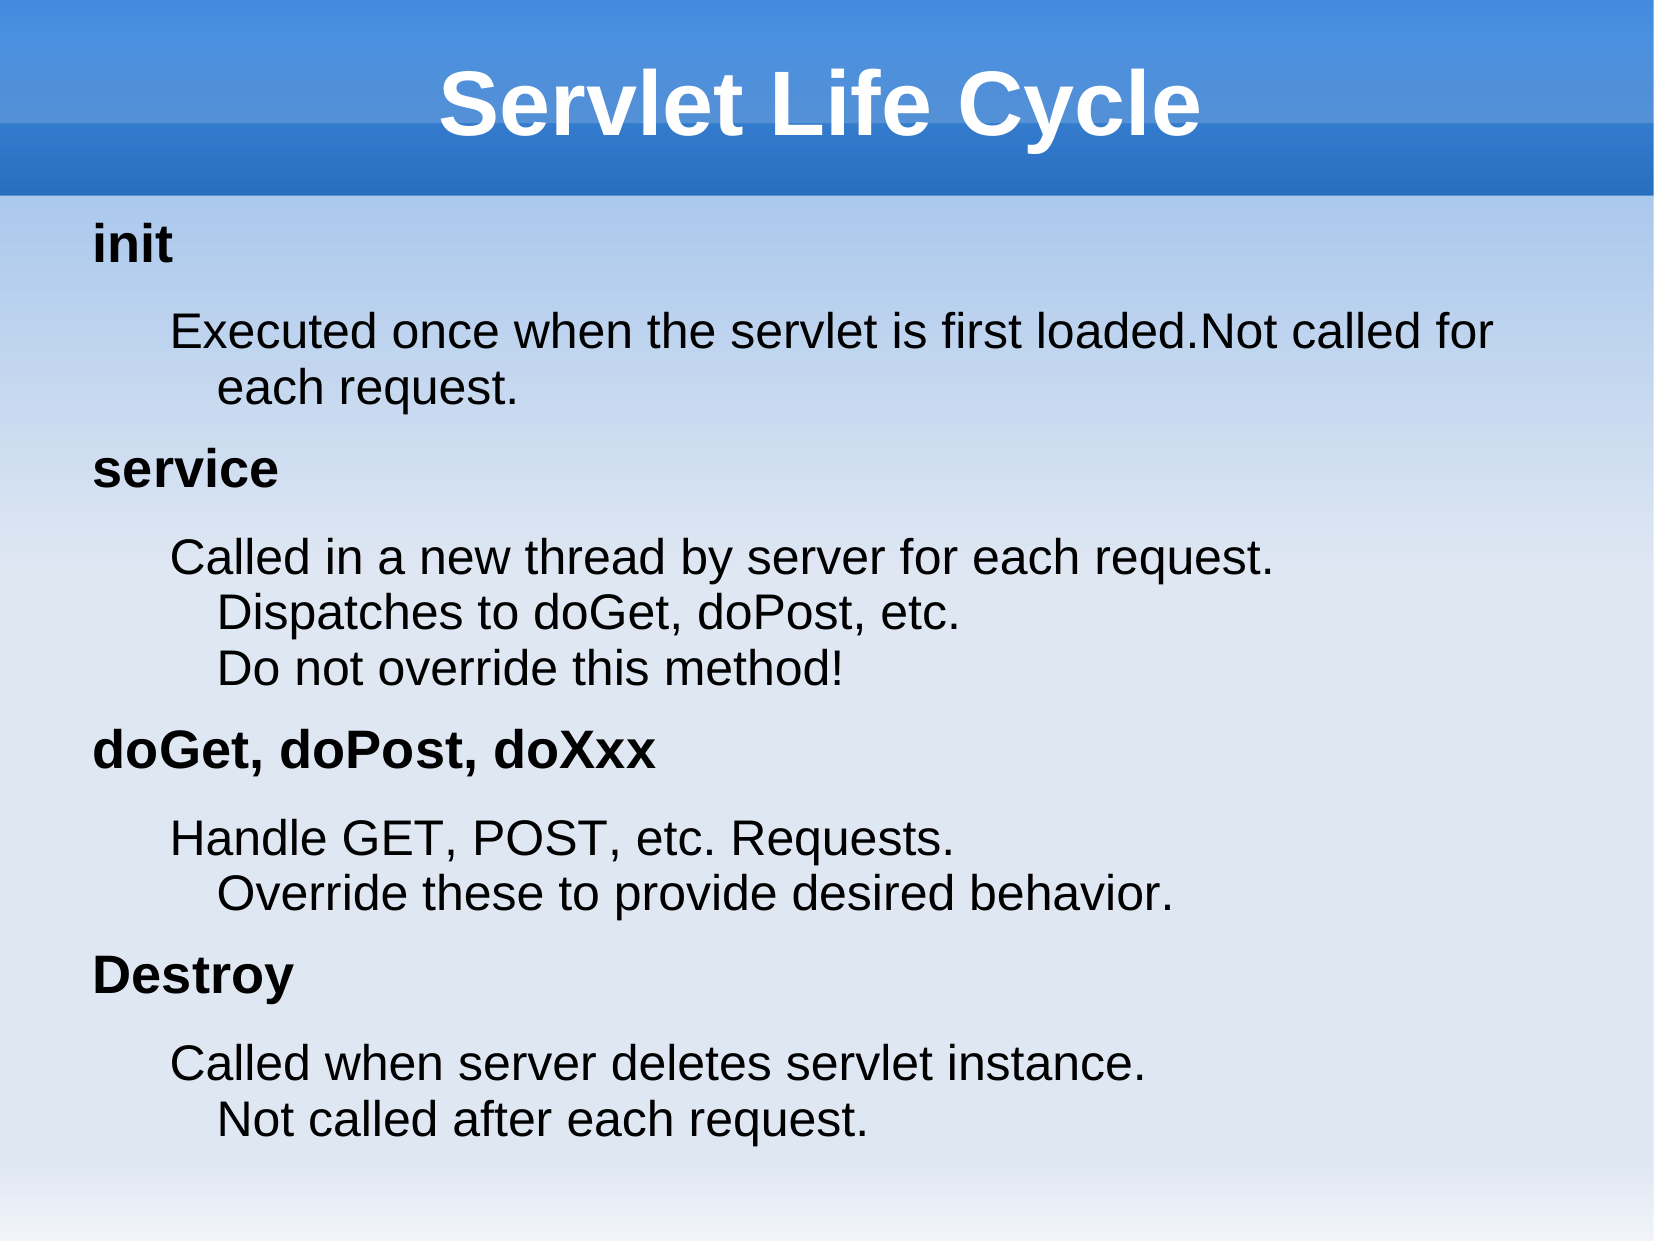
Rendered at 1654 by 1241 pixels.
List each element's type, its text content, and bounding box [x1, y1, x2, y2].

title Servlet Life Cycle [76, 0, 1565, 208]
list init Executed once when the servlet is first loaded.Not called for each request. service Called in a new thread by server for each request. Dispatches to doGet, doPost, etc. Do not override this method! doGet, doPost, doXxx Handle GET, POST, etc. Requests. Override these to provide desired behavior. Destroy Called when server deletes servlet instance. Not called after each request. [75, 213, 1564, 1241]
picture [0, 0, 1654, 1241]
